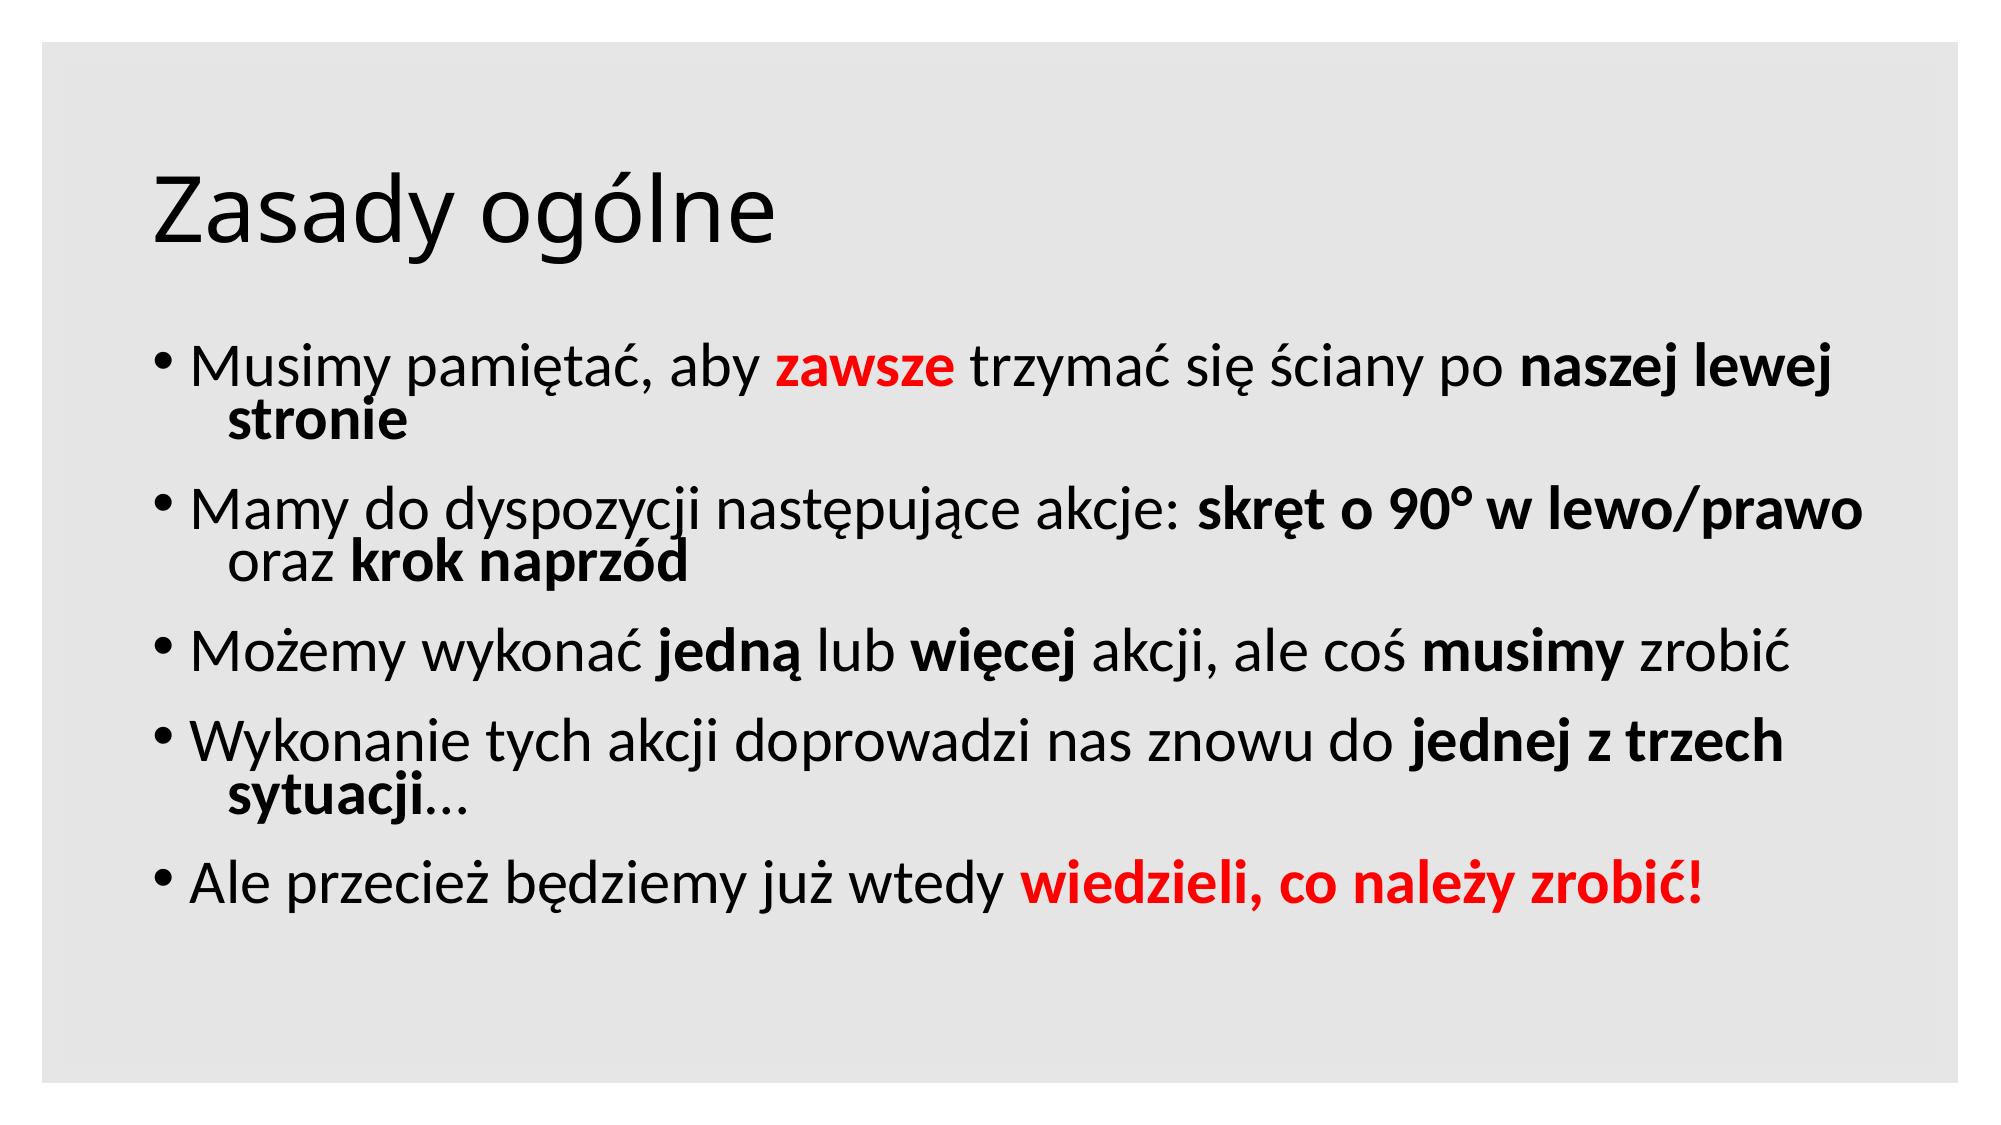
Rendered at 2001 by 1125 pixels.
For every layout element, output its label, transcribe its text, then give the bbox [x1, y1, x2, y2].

text_box [53, 53, 1947, 1073]
title Zasady ogólne [137, 103, 1863, 322]
list Musimy pamiętać, aby zawsze trzymać się ściany po naszej lewej stronie Mamy do dyspozycji następujące akcje: skręt o 90° w lewo/prawo oraz krok naprzód Możemy wykonać jedną lub więcej akcji, ale coś musimy zrobić Wykonanie tych akcji doprowadzi nas znowu do jednej z trzech sytuacji… Ale przecież będziemy już wtedy wiedzieli, co należy zrobić! [137, 337, 1882, 973]
